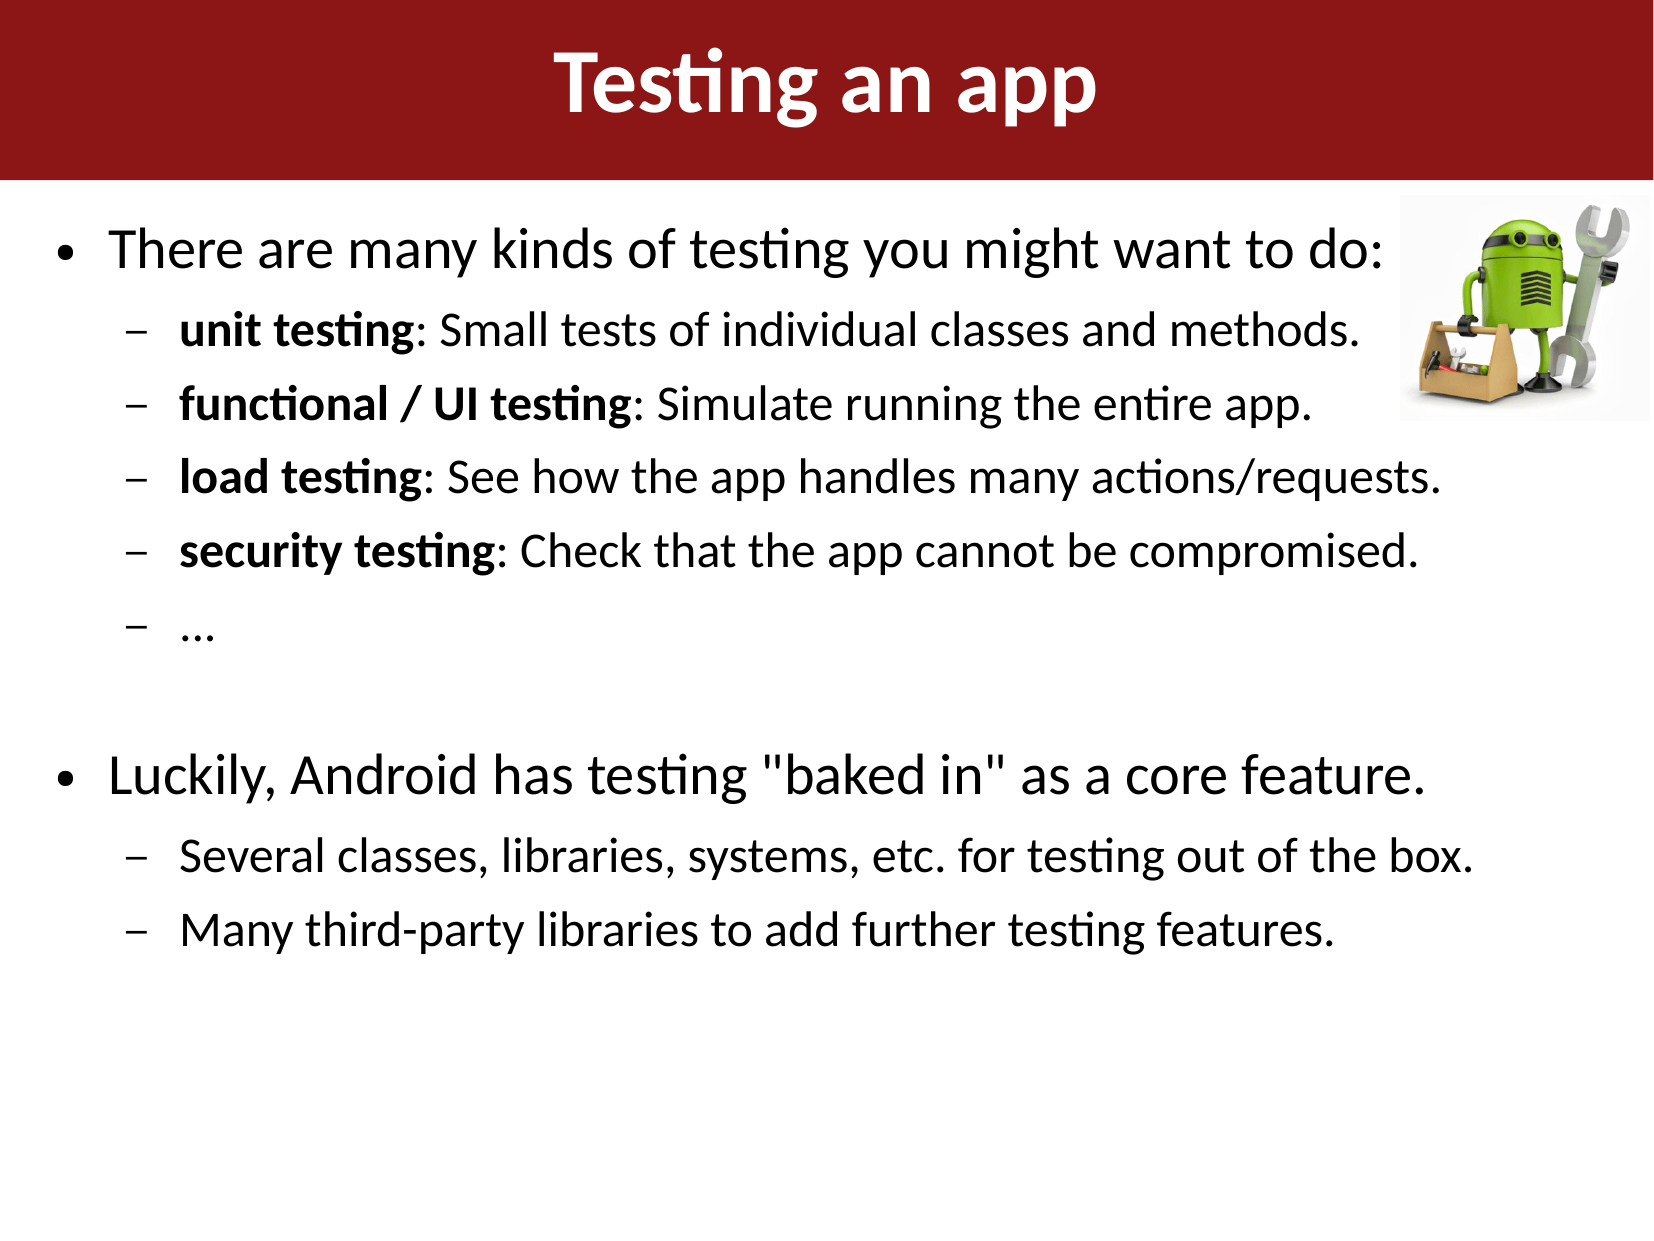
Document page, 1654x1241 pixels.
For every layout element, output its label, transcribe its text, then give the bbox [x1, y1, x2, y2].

picture [1399, 195, 1650, 421]
list There are many kinds of testing you might want to do: unit testing: Small tests of individual classes and methods. functional / UI testing: Simulate running the entire app. load testing: See how the app handles many actions/requests. security testing: Check that the app cannot be compromised. ... Luckily, Android has testing "baked in" as a core feature. Several classes, libraries, systems, etc. for testing out of the box. Many third-party libraries to add further testing features. [37, 225, 1636, 1186]
title Testing an app [0, 0, 1654, 181]
